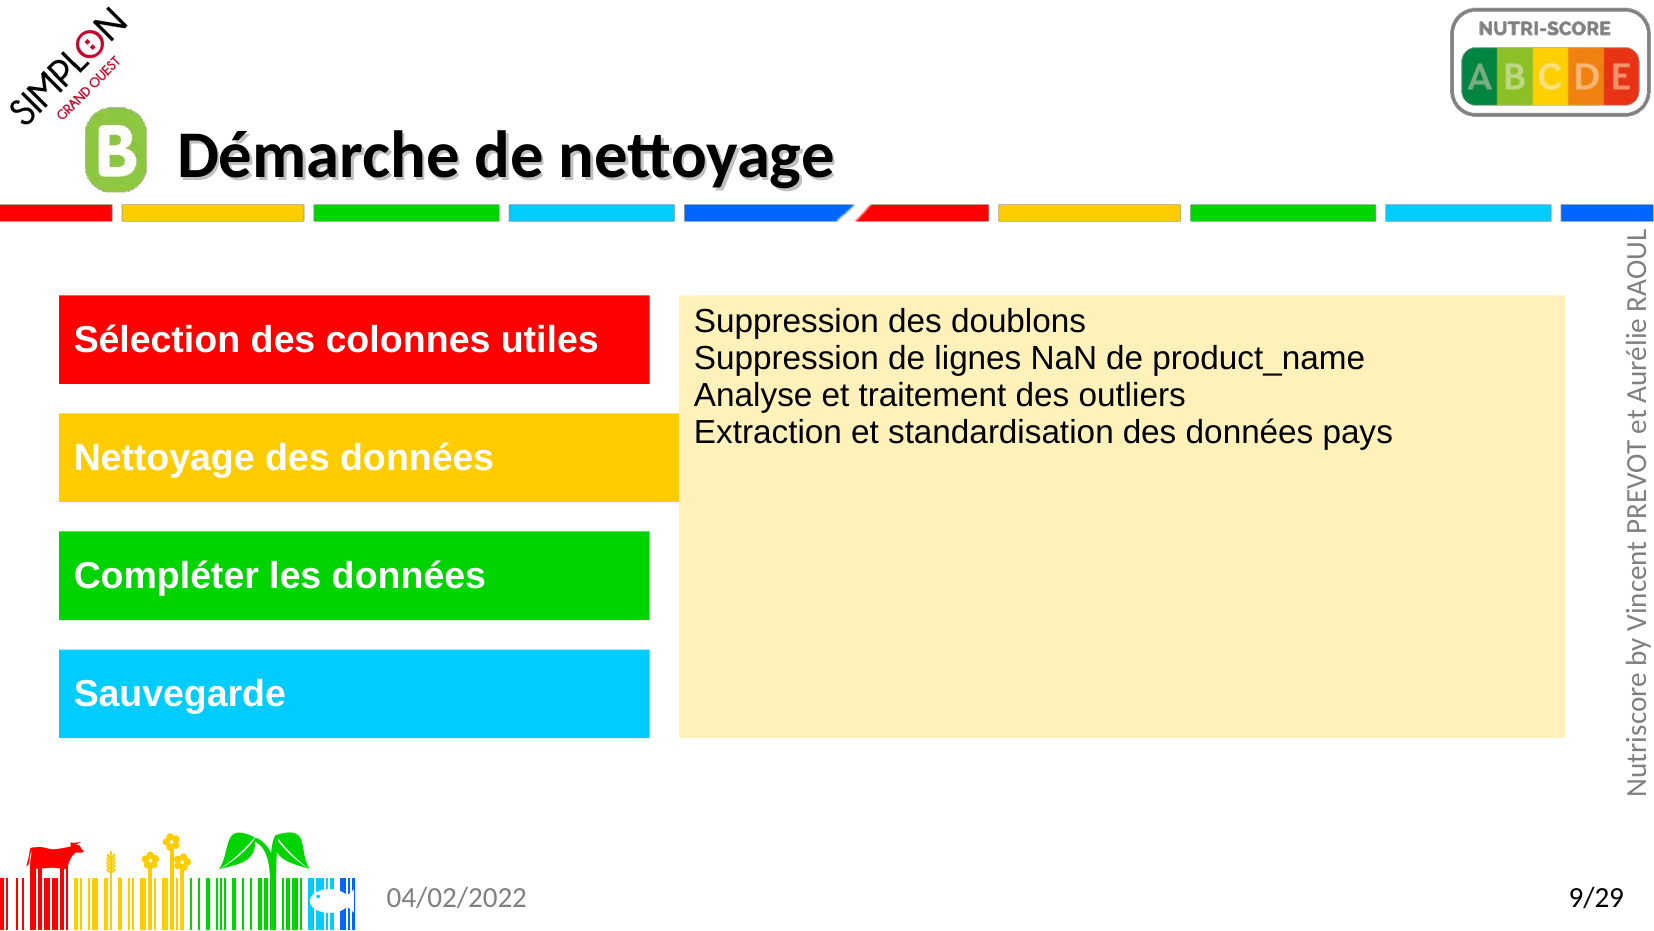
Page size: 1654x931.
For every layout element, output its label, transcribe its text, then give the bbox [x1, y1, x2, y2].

picture [84, 106, 148, 195]
text_box Sélection des colonnes utiles [59, 295, 650, 384]
text_box Suppression des doublons Suppression de lignes NaN de product_name Analyse et traitement des outliers Extraction et standardisation des données pays [679, 295, 1565, 739]
text_box Sauvegarde [59, 649, 650, 739]
title Démarche de nettoyage [177, 108, 1571, 213]
text_box Nettoyage des données [59, 413, 679, 502]
picture [1448, 4, 1654, 119]
text_box Compléter les données [59, 531, 650, 621]
picture [2, 2, 147, 147]
picture [0, 826, 355, 930]
picture [0, 200, 1654, 225]
